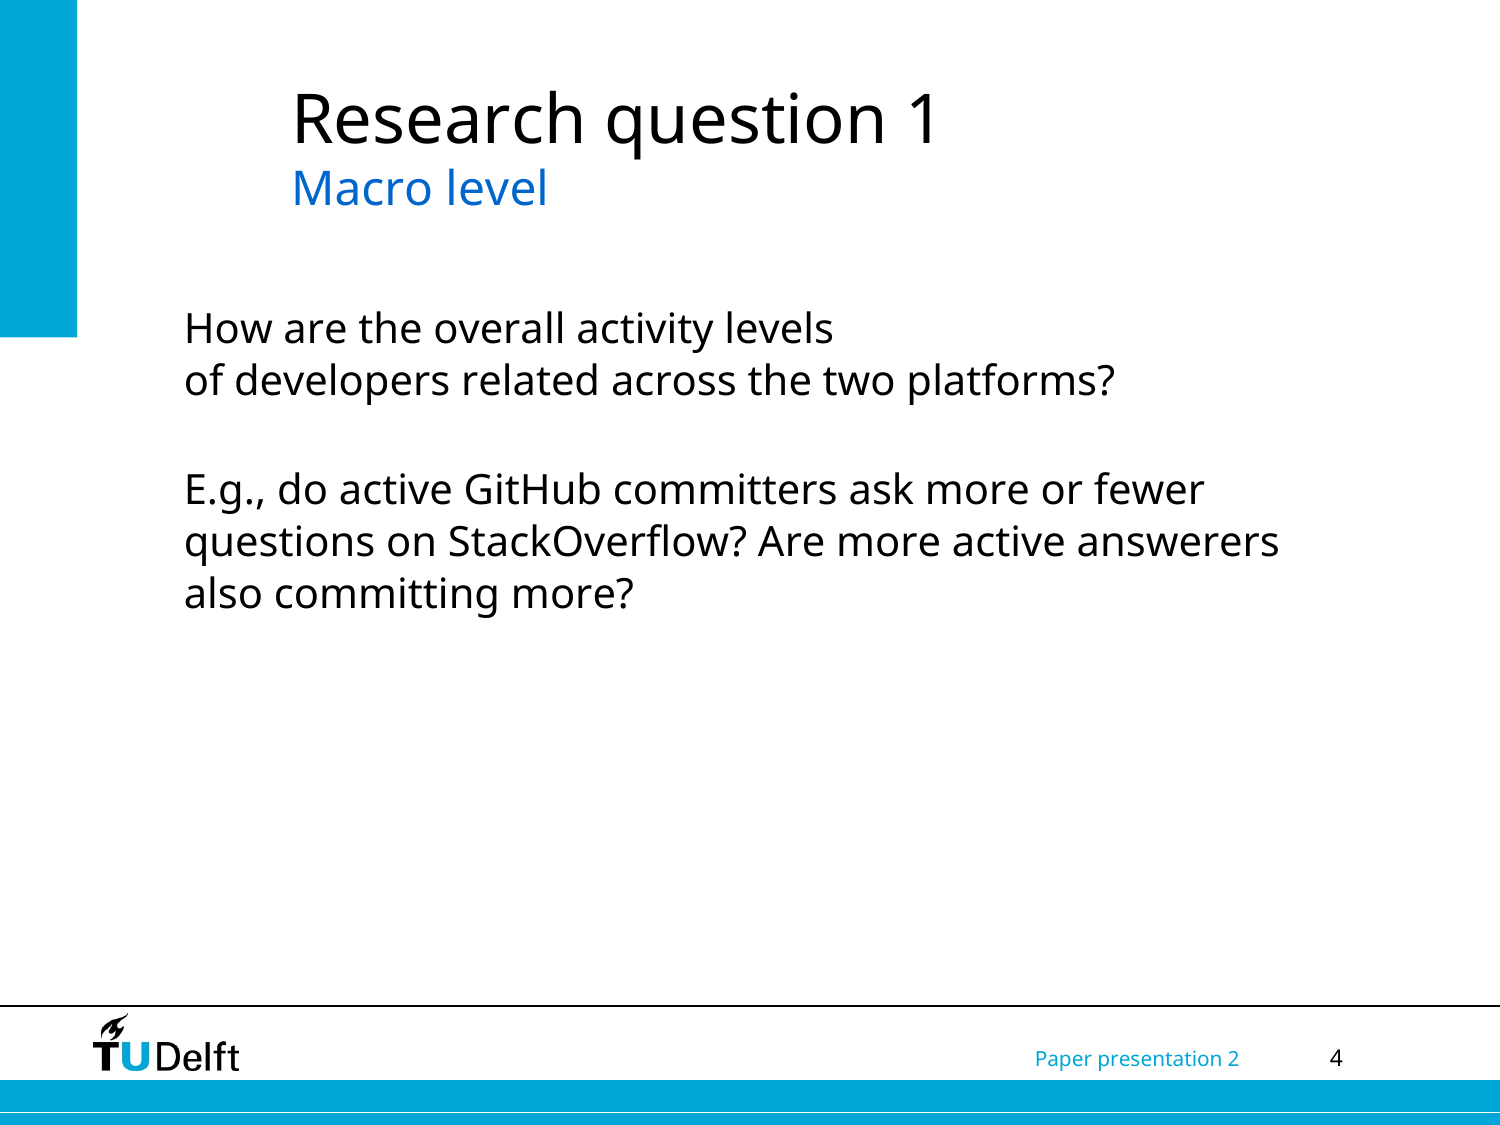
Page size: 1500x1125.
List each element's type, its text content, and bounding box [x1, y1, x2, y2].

list How are the overall activity levels of developers related across the two platforms? E.g., do active GitHub committers ask more or fewer questions on StackOverflow? Are more active answerers also committing more? [151, 299, 1323, 953]
title Research question 1 Macro level [150, 74, 1326, 280]
picture [93, 1013, 239, 1071]
